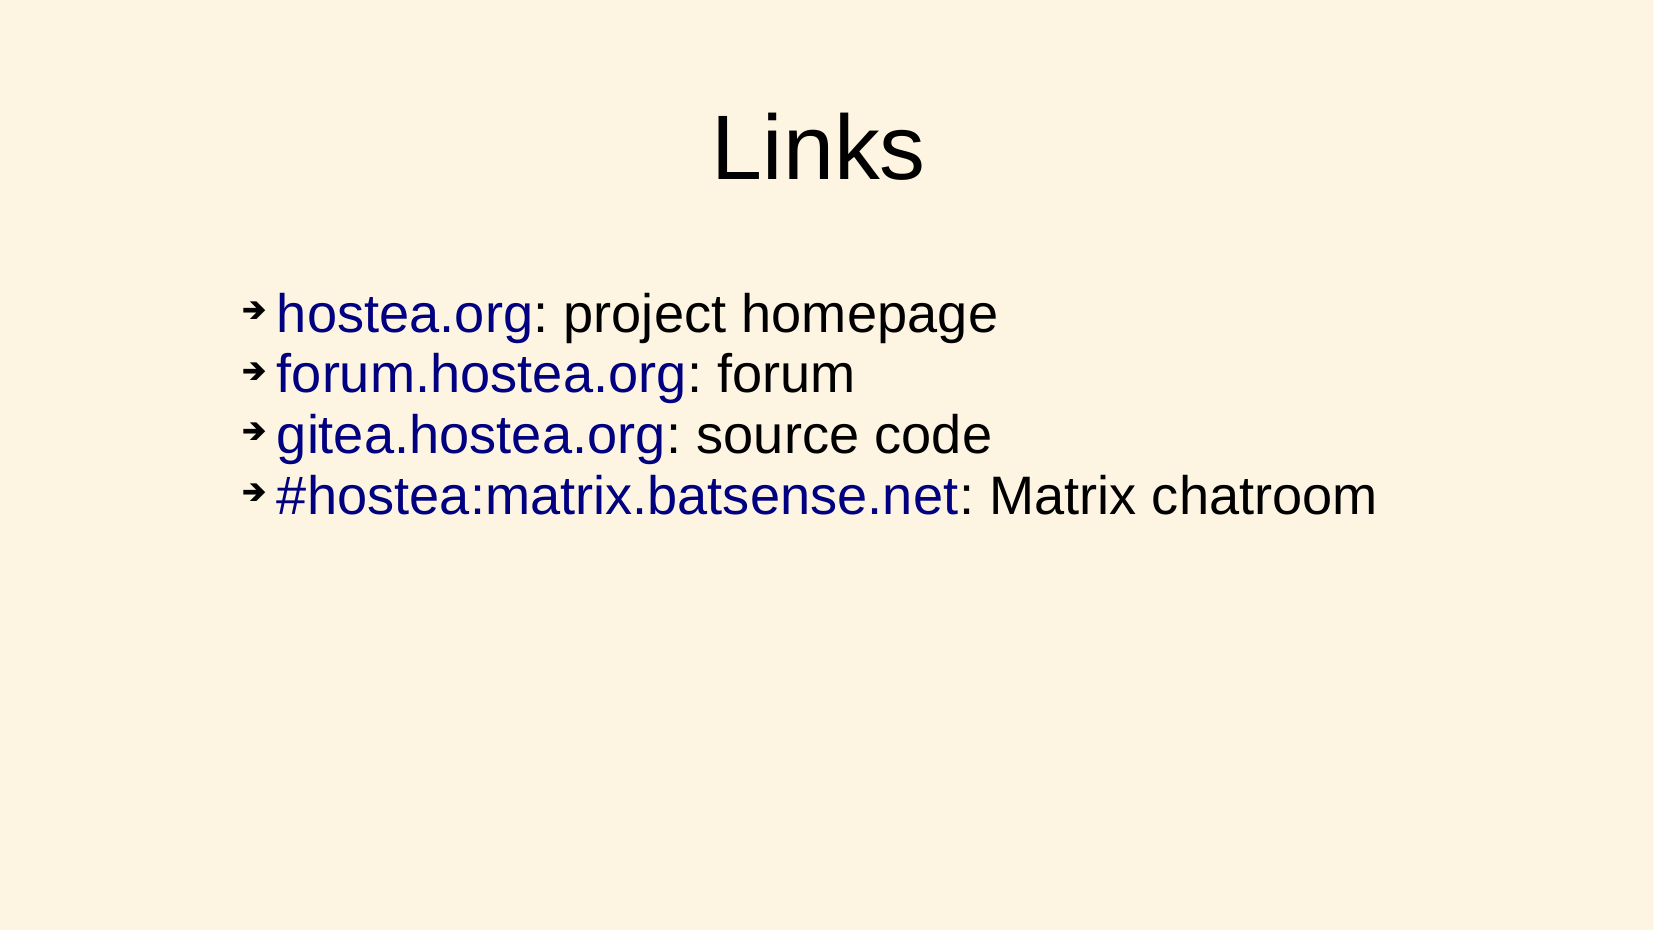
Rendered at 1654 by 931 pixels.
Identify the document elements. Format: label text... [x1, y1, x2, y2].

text_box hostea.org: project homepage forum.hostea.org: forum gitea.hostea.org: source code #hostea:matrix.batsense.net: Matrix chatroom [226, 276, 1427, 655]
title Links [75, 70, 1564, 226]
